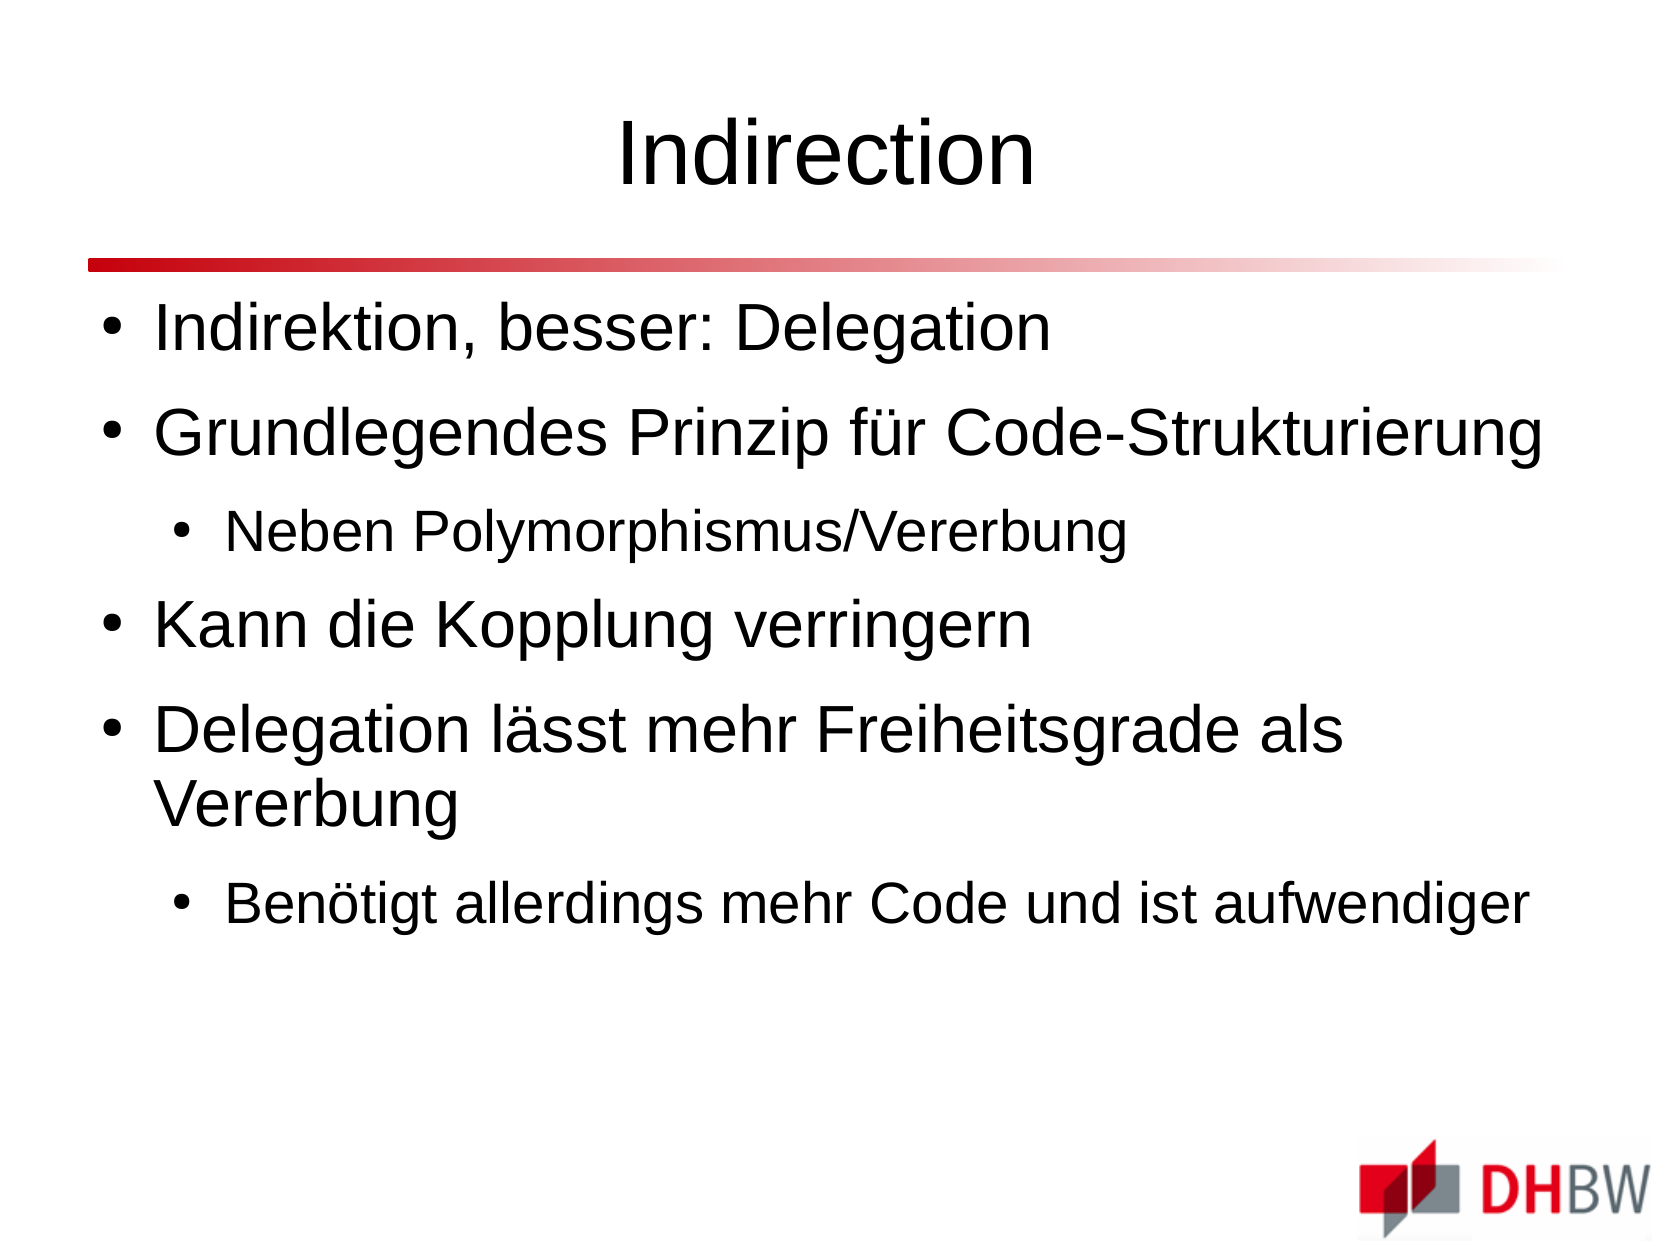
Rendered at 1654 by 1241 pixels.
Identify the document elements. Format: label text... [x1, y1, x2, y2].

picture [1358, 1137, 1652, 1241]
title Indirection [82, 56, 1571, 250]
list Indirektion, besser: Delegation Grundlegendes Prinzip für Code-Strukturierung Neben Polymorphismus/Vererbung Kann die Kopplung verringern Delegation lässt mehr Freiheitsgrade als Vererbung Benötigt allerdings mehr Code und ist aufwendiger [82, 290, 1571, 1094]
